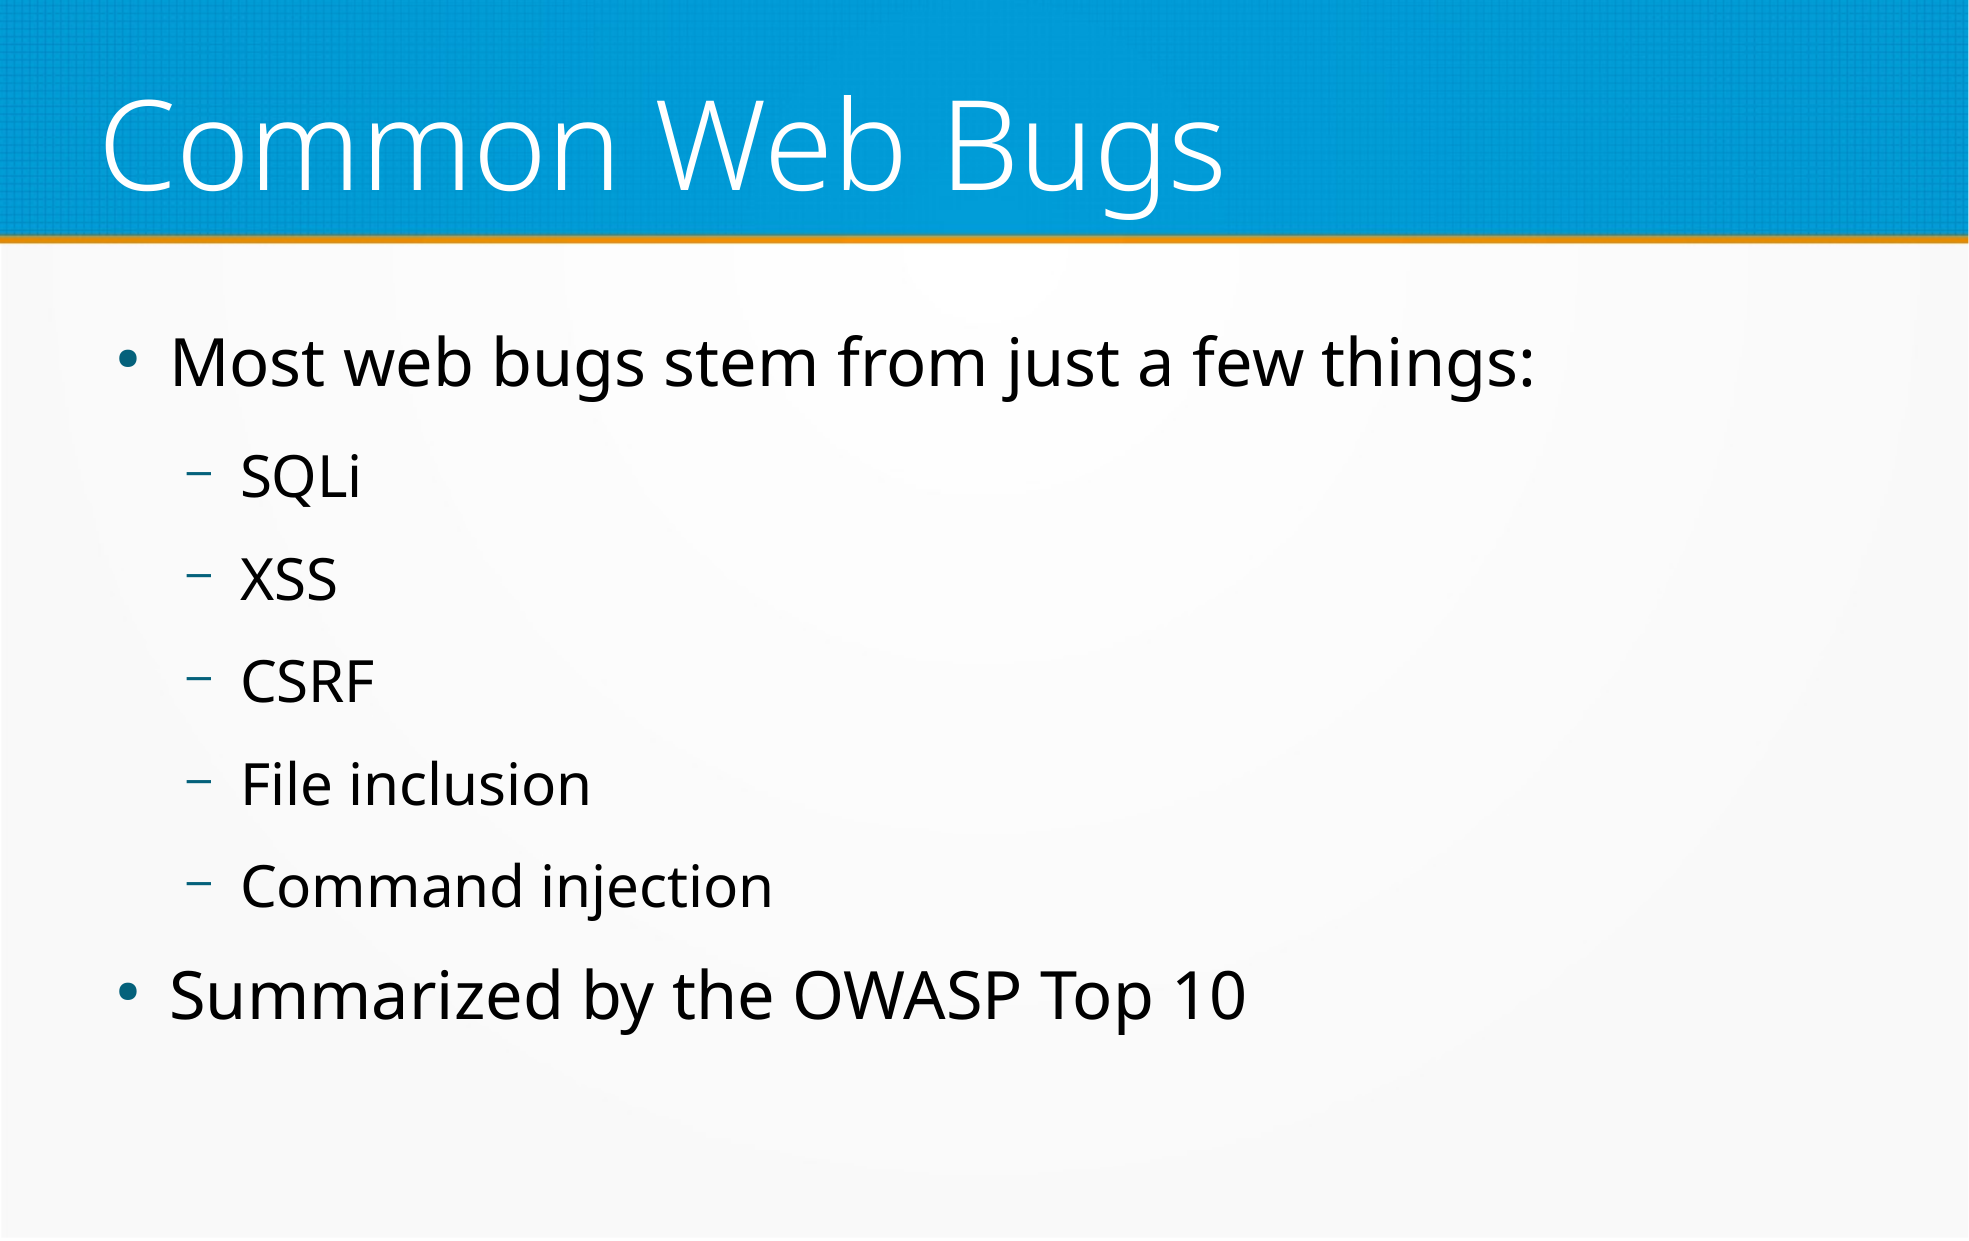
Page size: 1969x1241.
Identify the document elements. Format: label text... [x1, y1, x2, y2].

title Common Web Bugs [98, 19, 1870, 227]
picture [0, 233, 1969, 1241]
list Most web bugs stem from just a few things: SQLi XSS CSRF File inclusion Command injection Summarized by the OWASP Top 10 [98, 315, 1861, 1081]
